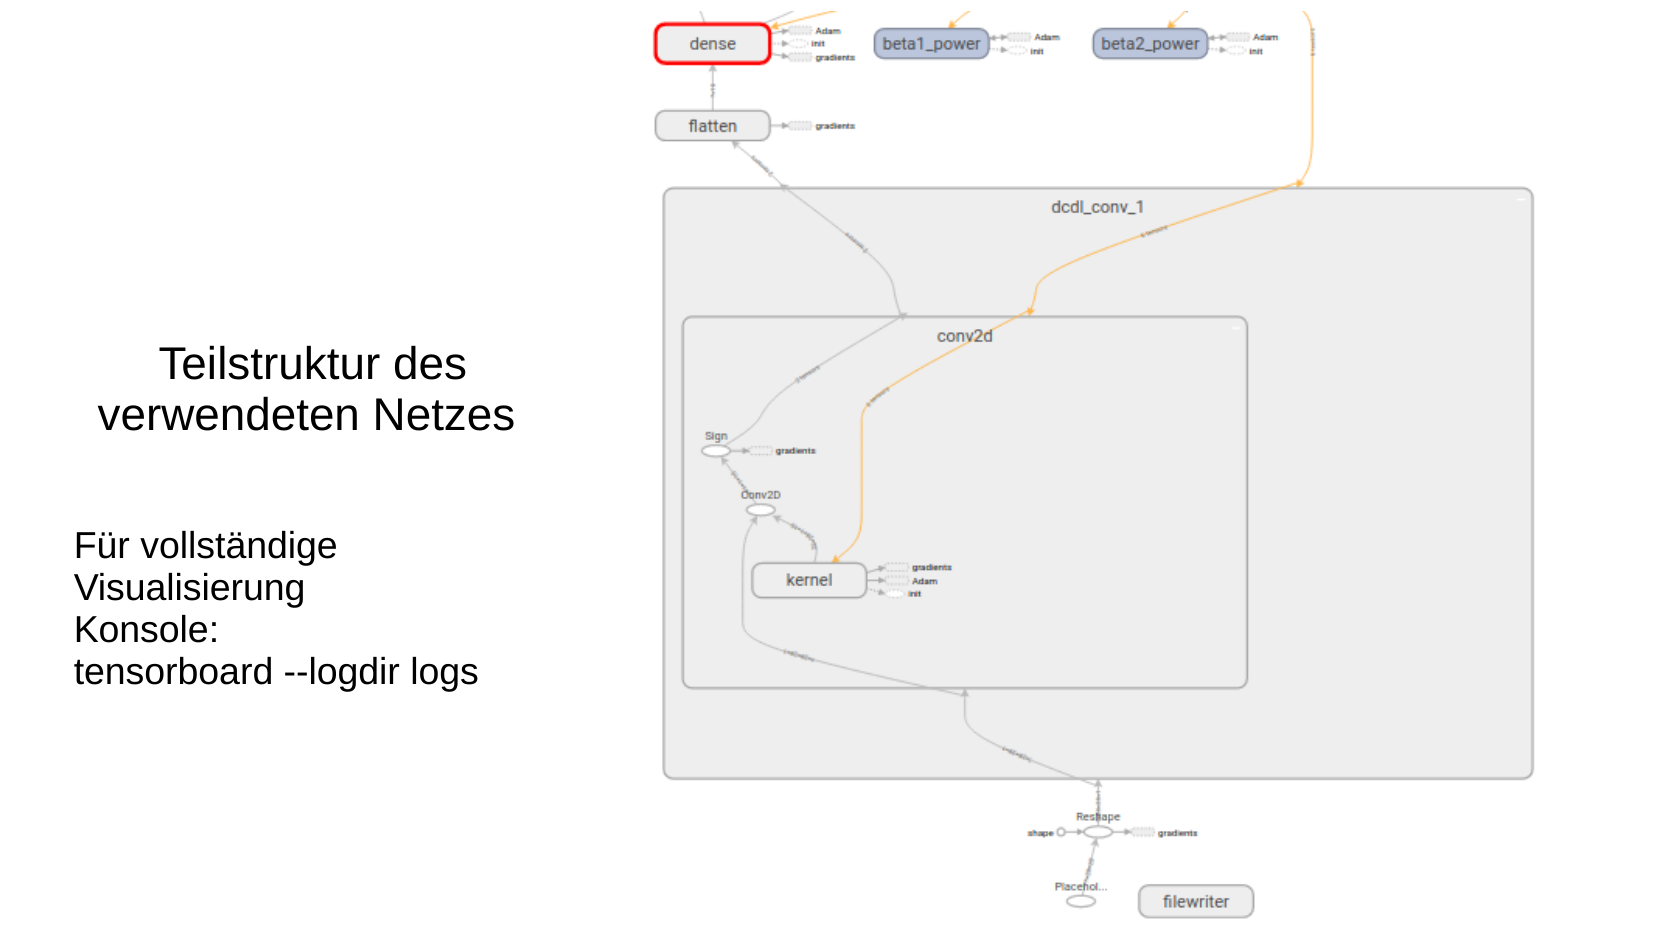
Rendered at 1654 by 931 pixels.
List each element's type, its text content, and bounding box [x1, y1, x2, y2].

text_box Teilstruktur des verwendeten Netzes Für vollständige Visualisierung Konsole: tensorboard --logdir logs [59, 330, 567, 742]
picture [585, 11, 1654, 931]
